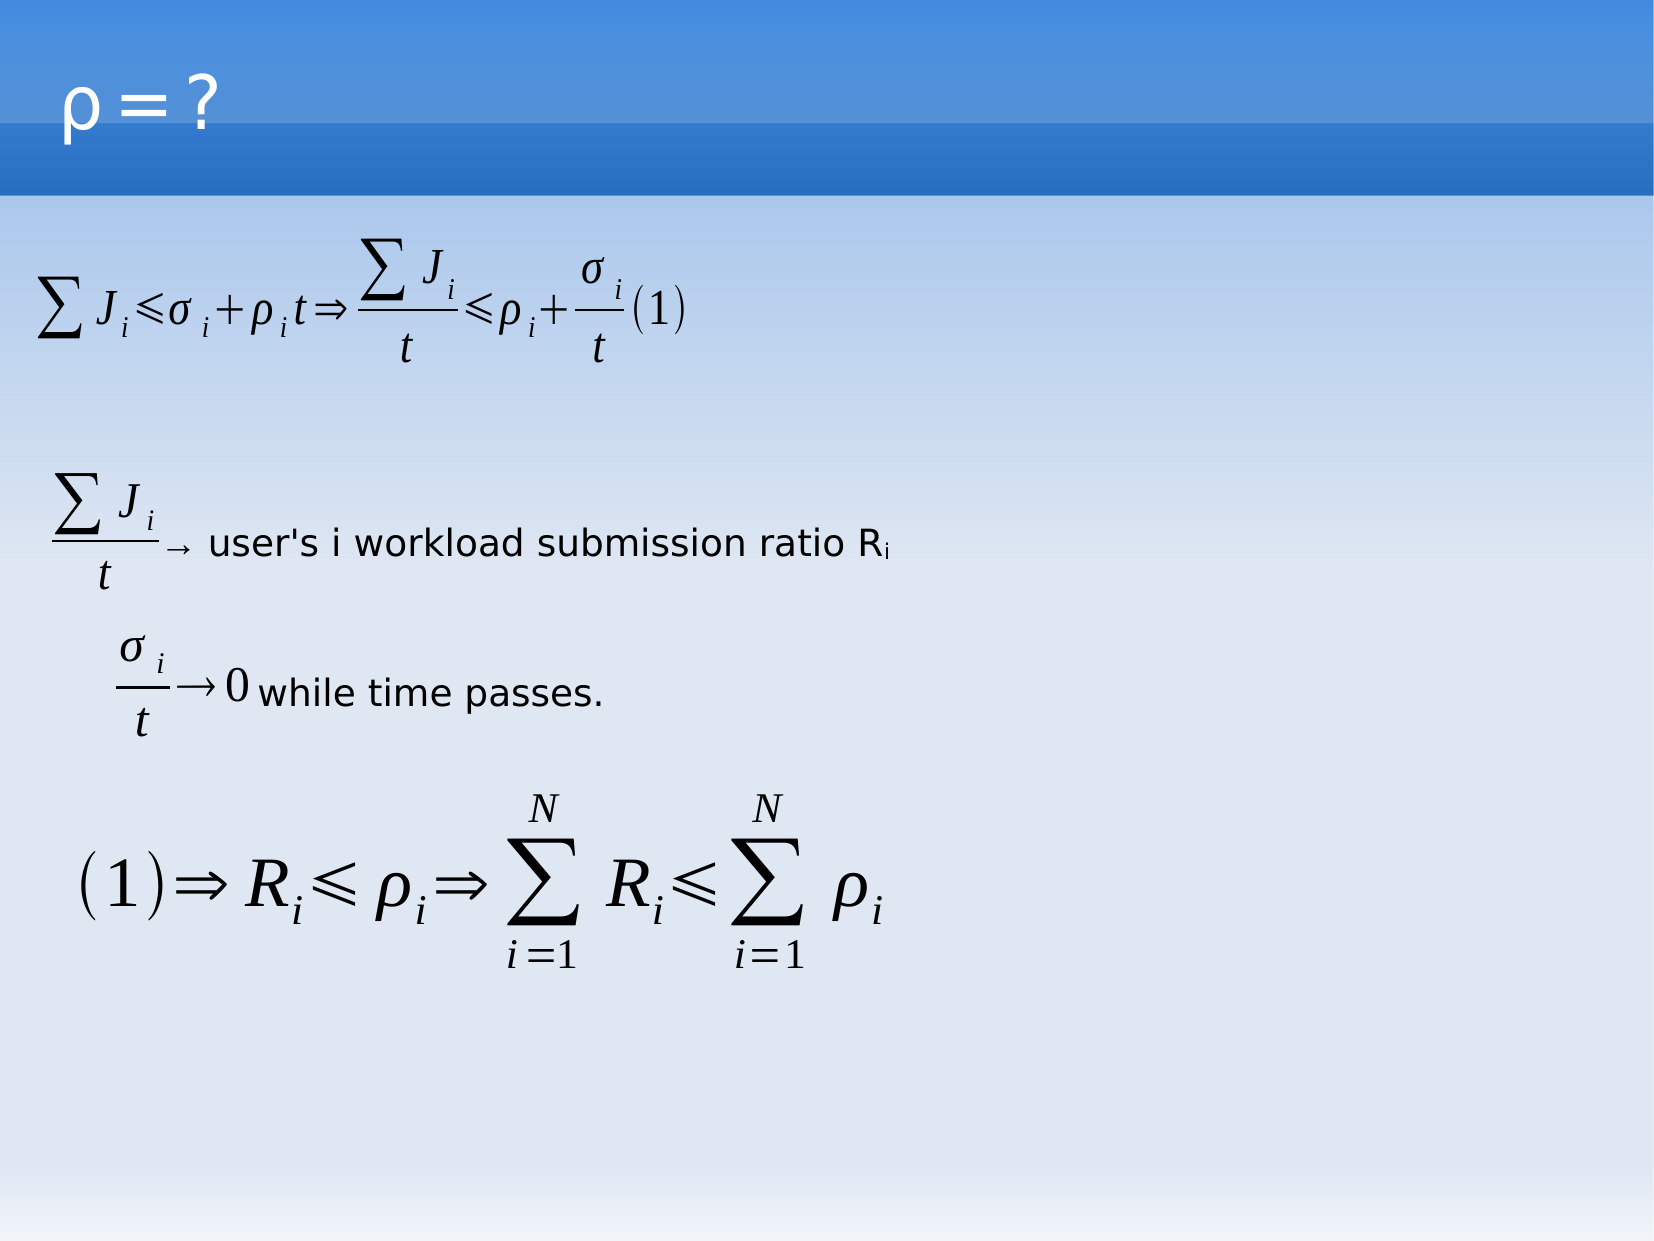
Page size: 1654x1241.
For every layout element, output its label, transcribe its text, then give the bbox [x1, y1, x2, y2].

text_box while time passes. [224, 599, 638, 787]
text_box → user's i workload submission ratio Ri [150, 412, 901, 675]
chart [100, 614, 224, 751]
picture [0, 0, 1654, 1241]
title ρ=? [59, 36, 1270, 171]
chart [37, 467, 171, 601]
chart [58, 787, 901, 979]
chart [23, 233, 697, 376]
